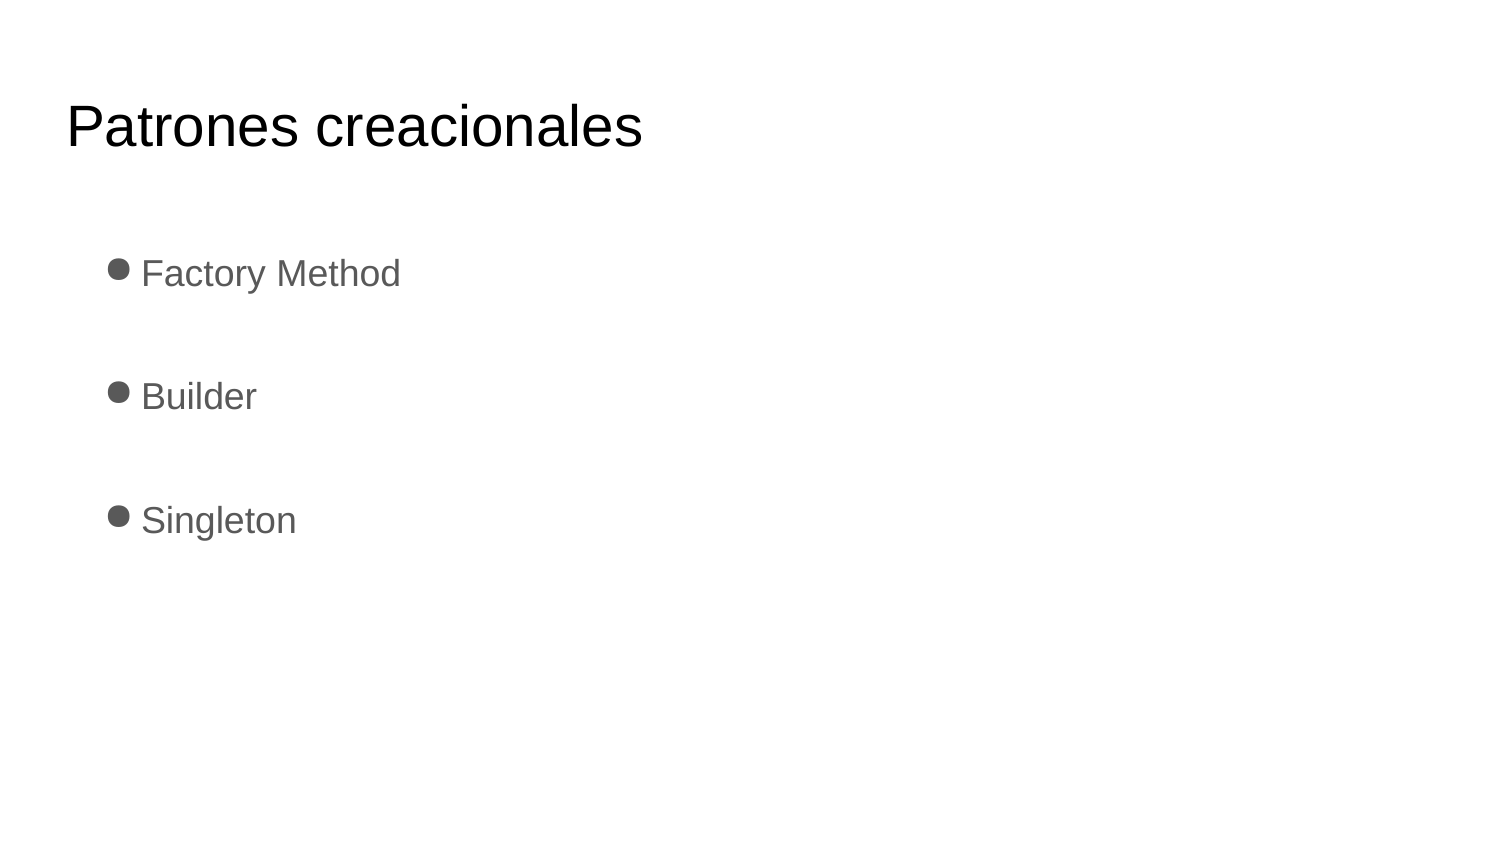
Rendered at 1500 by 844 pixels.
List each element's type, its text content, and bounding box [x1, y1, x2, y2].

list Factory Method Builder Singleton [51, 189, 659, 527]
title Patrones creacionales [51, 72, 1449, 167]
